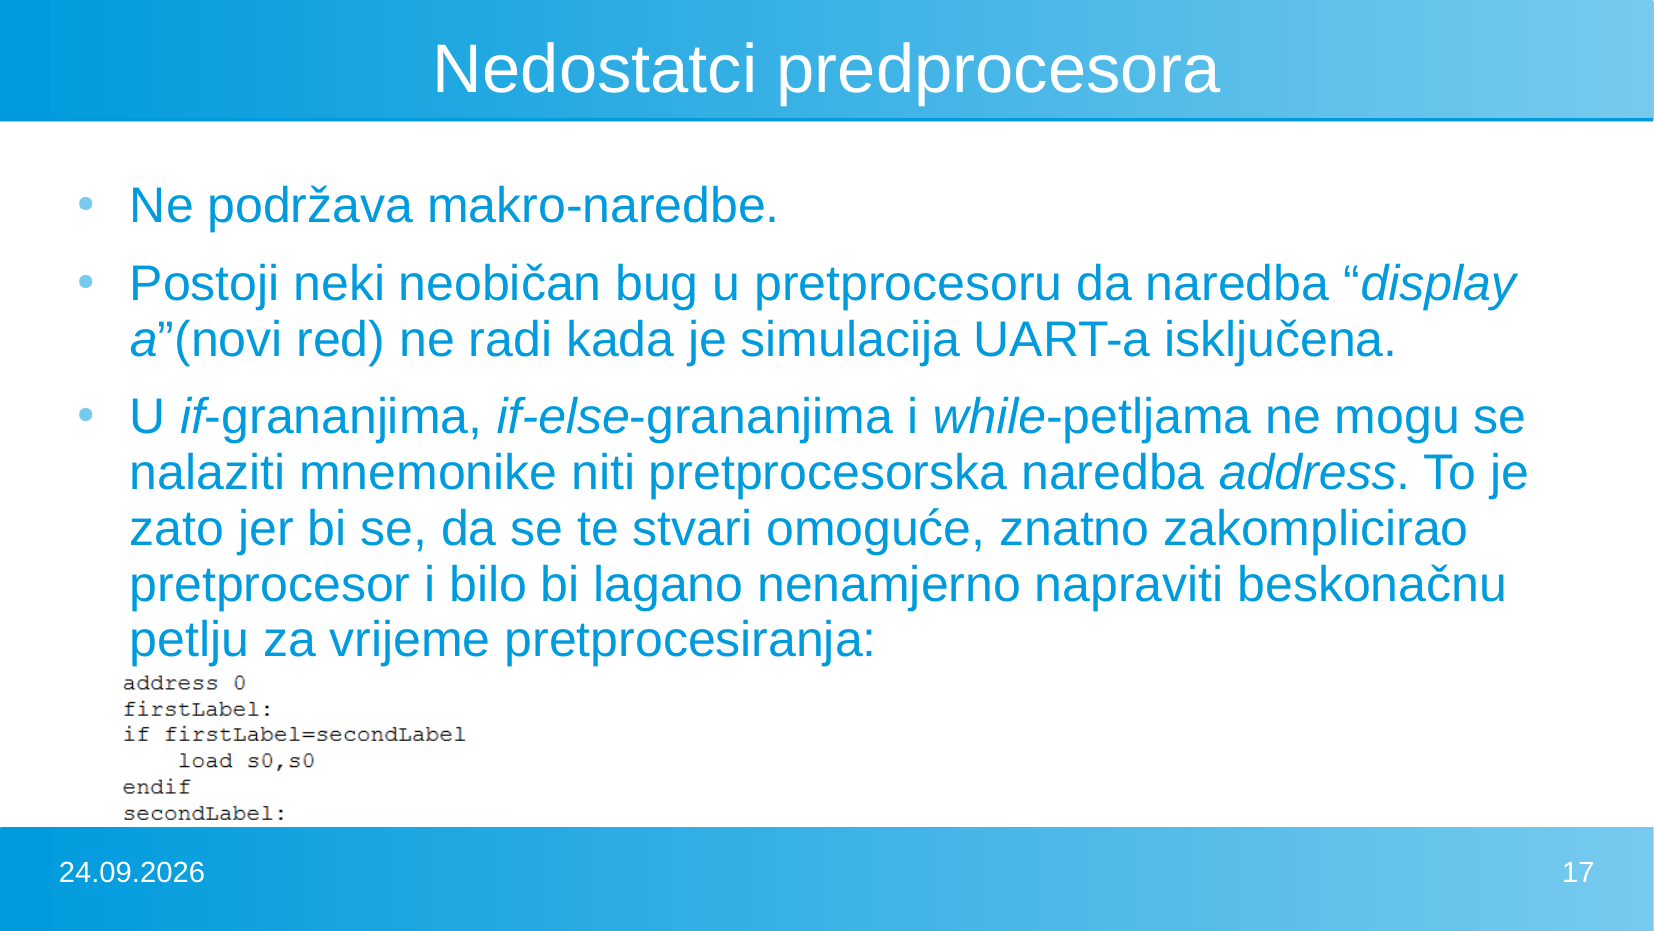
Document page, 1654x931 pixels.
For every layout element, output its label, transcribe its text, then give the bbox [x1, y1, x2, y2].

title Nedostatci predprocesora [59, 29, 1595, 108]
list Ne podržava makro-naredbe. Postoji neki neobičan bug u pretprocesoru da naredba “display a”(novi red) ne radi kada je simulacija UART-a isključena. U if-grananjima, if-else-grananjima i while-petljama ne mogu se nalaziti mnemonike niti pretprocesorska naredba address. To je zato jer bi se, da se te stvari omoguće, znatno zakomplicirao pretprocesor i bilo bi lagano nenamjerno napraviti beskonačnu petlju za vrijeme pretprocesiranja: [59, 177, 1595, 768]
picture [112, 672, 489, 826]
